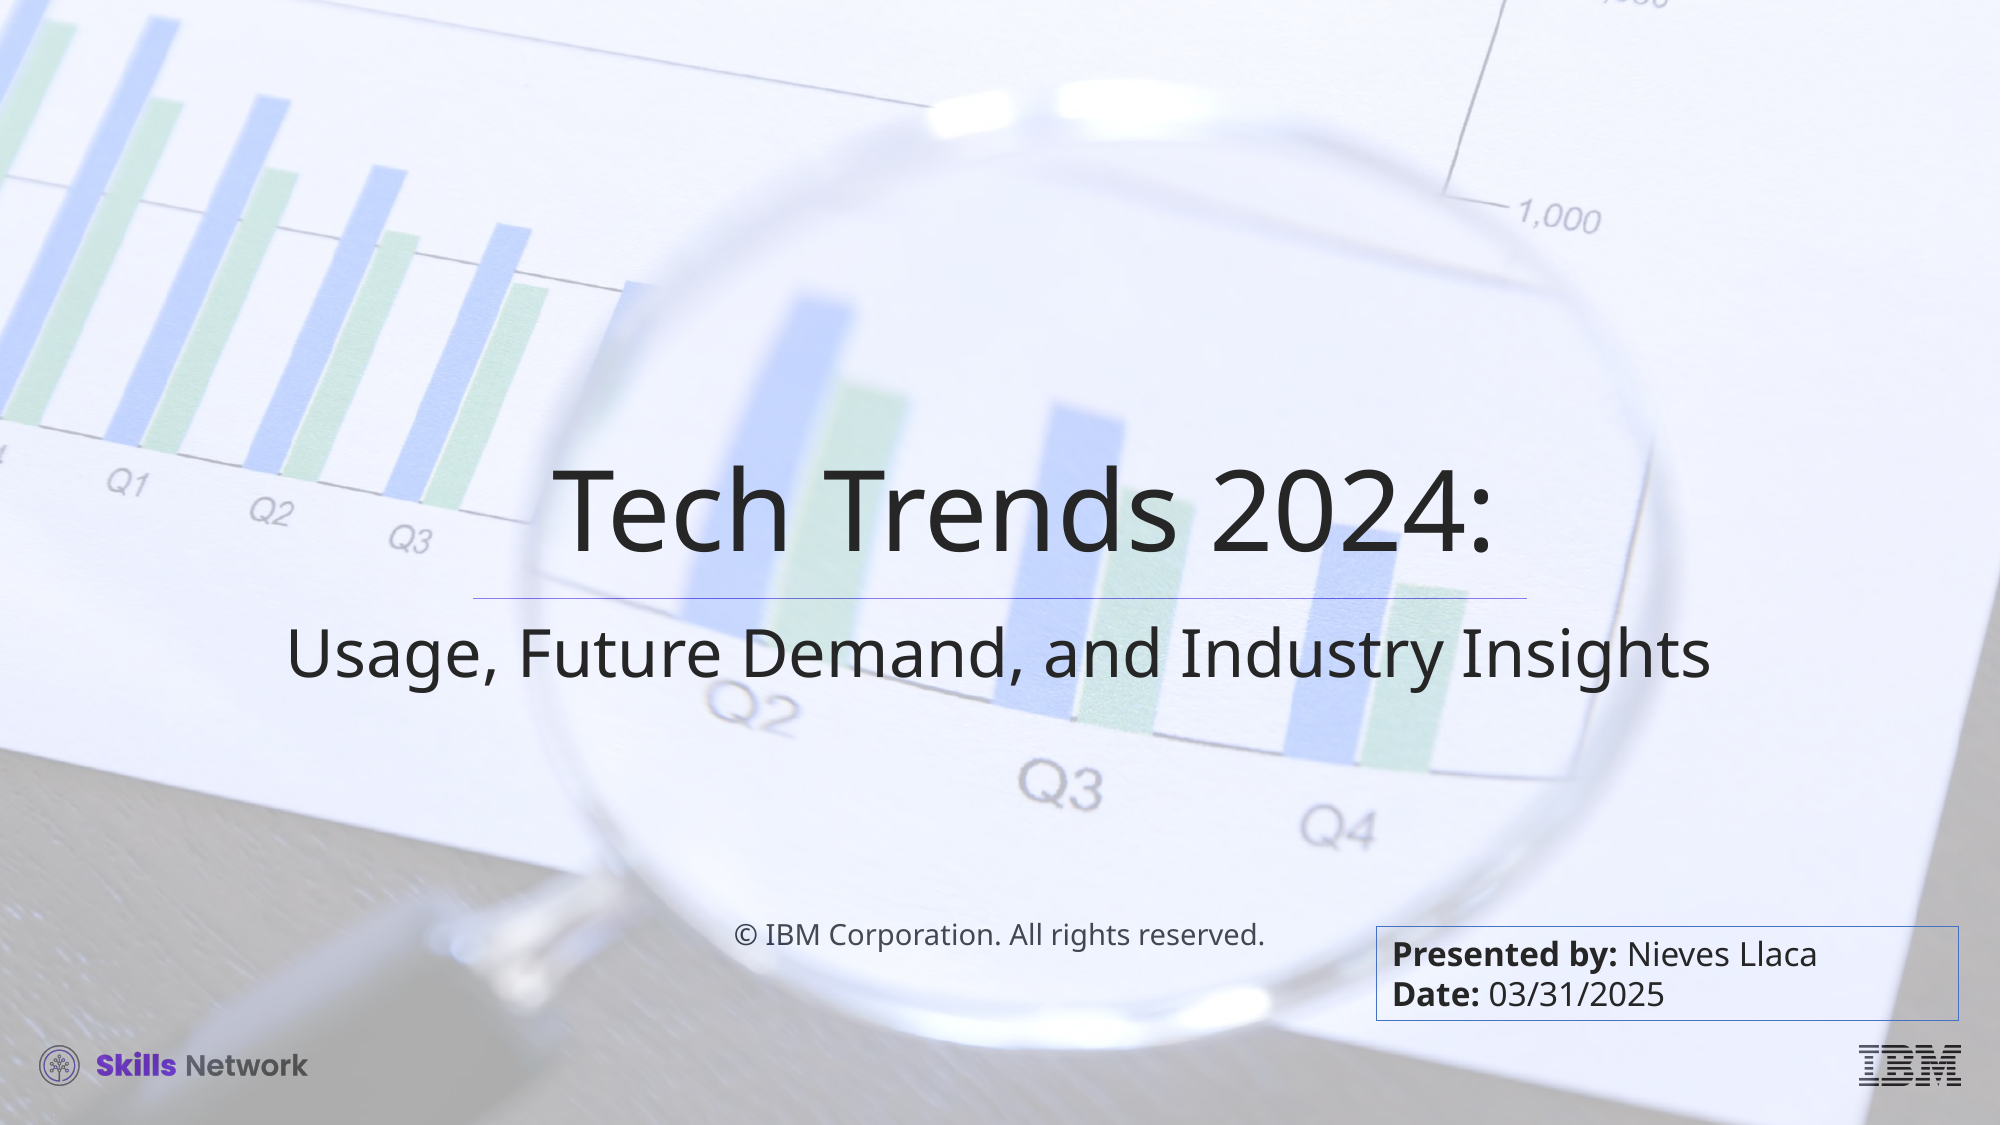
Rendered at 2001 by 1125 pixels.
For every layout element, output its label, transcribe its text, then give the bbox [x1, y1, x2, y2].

picture [0, 0, 2000, 1125]
subtitle Usage, Future Demand, and Industry Insights [250, 612, 1750, 884]
text_box Presented by: Nieves Llaca Date: 03/31/2025 [1376, 926, 1959, 1021]
title Tech Trends 2024: [360, 407, 1719, 584]
